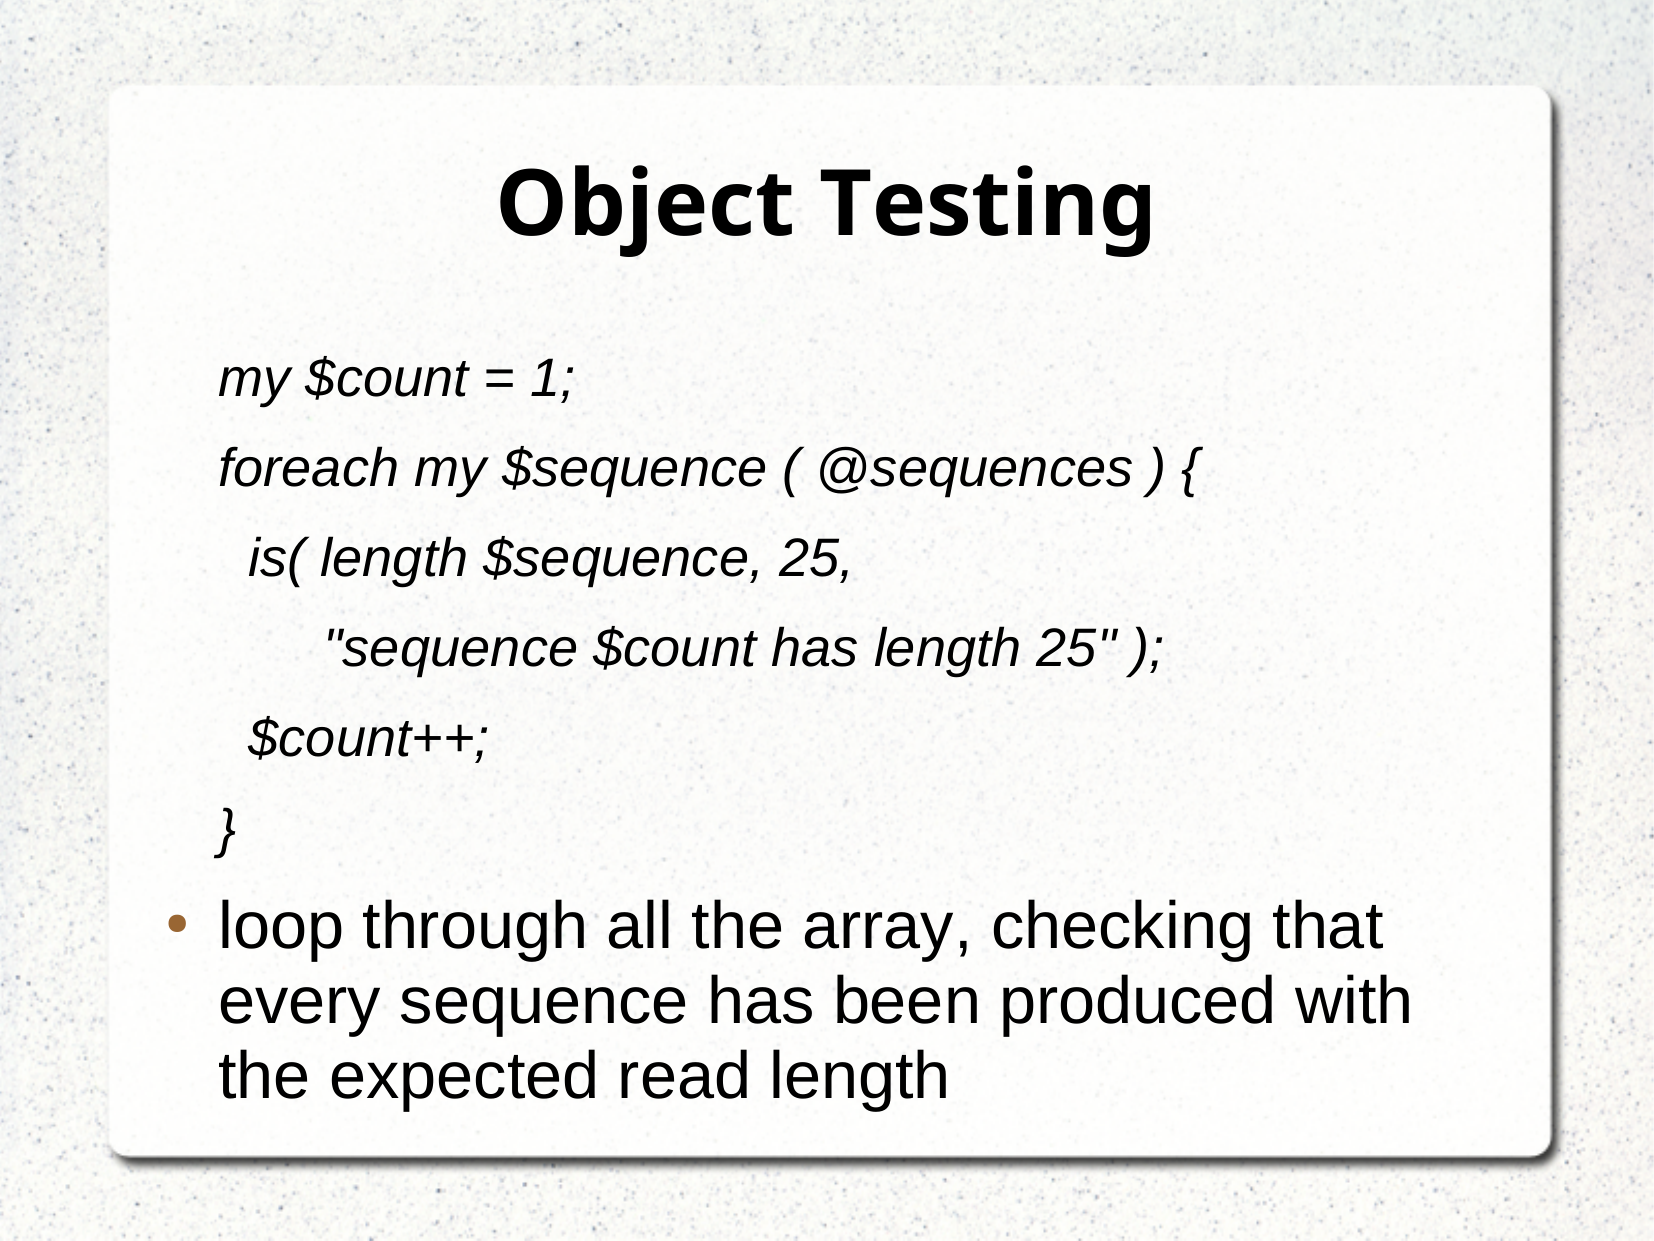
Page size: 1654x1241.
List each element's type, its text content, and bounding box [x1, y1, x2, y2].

title Object Testing [118, 96, 1536, 304]
list my $count = 1; foreach my $sequence ( @sequences ) { is( length $sequence, 25, "sequence $count has length 25" ); $count++; } loop through all the array, checking that every sequence has been produced with the expected read length [147, 347, 1506, 1112]
picture [0, 0, 1654, 1241]
